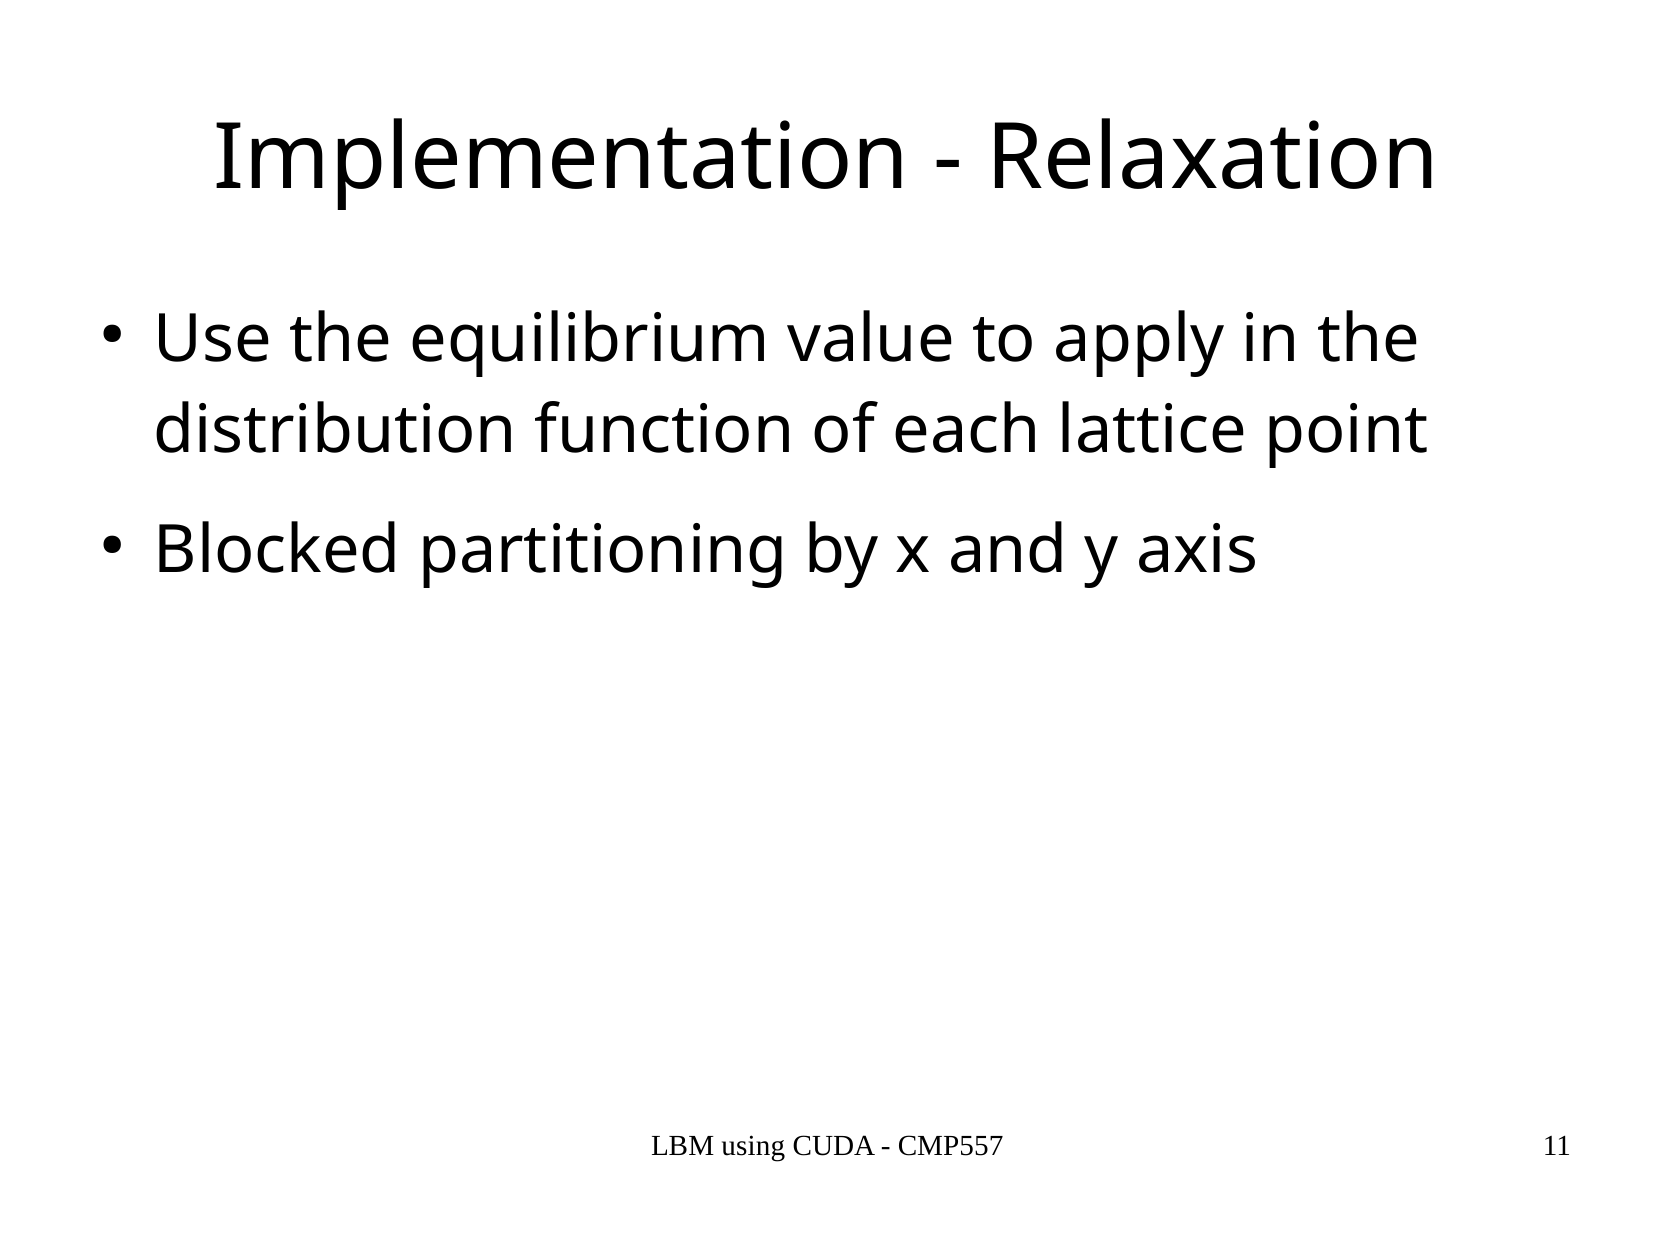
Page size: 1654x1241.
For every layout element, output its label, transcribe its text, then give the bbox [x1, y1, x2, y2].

title Implementation - Relaxation [82, 56, 1571, 250]
list Use the equilibrium value to apply in the distribution function of each lattice point Blocked partitioning by x and y axis [82, 290, 1571, 1109]
